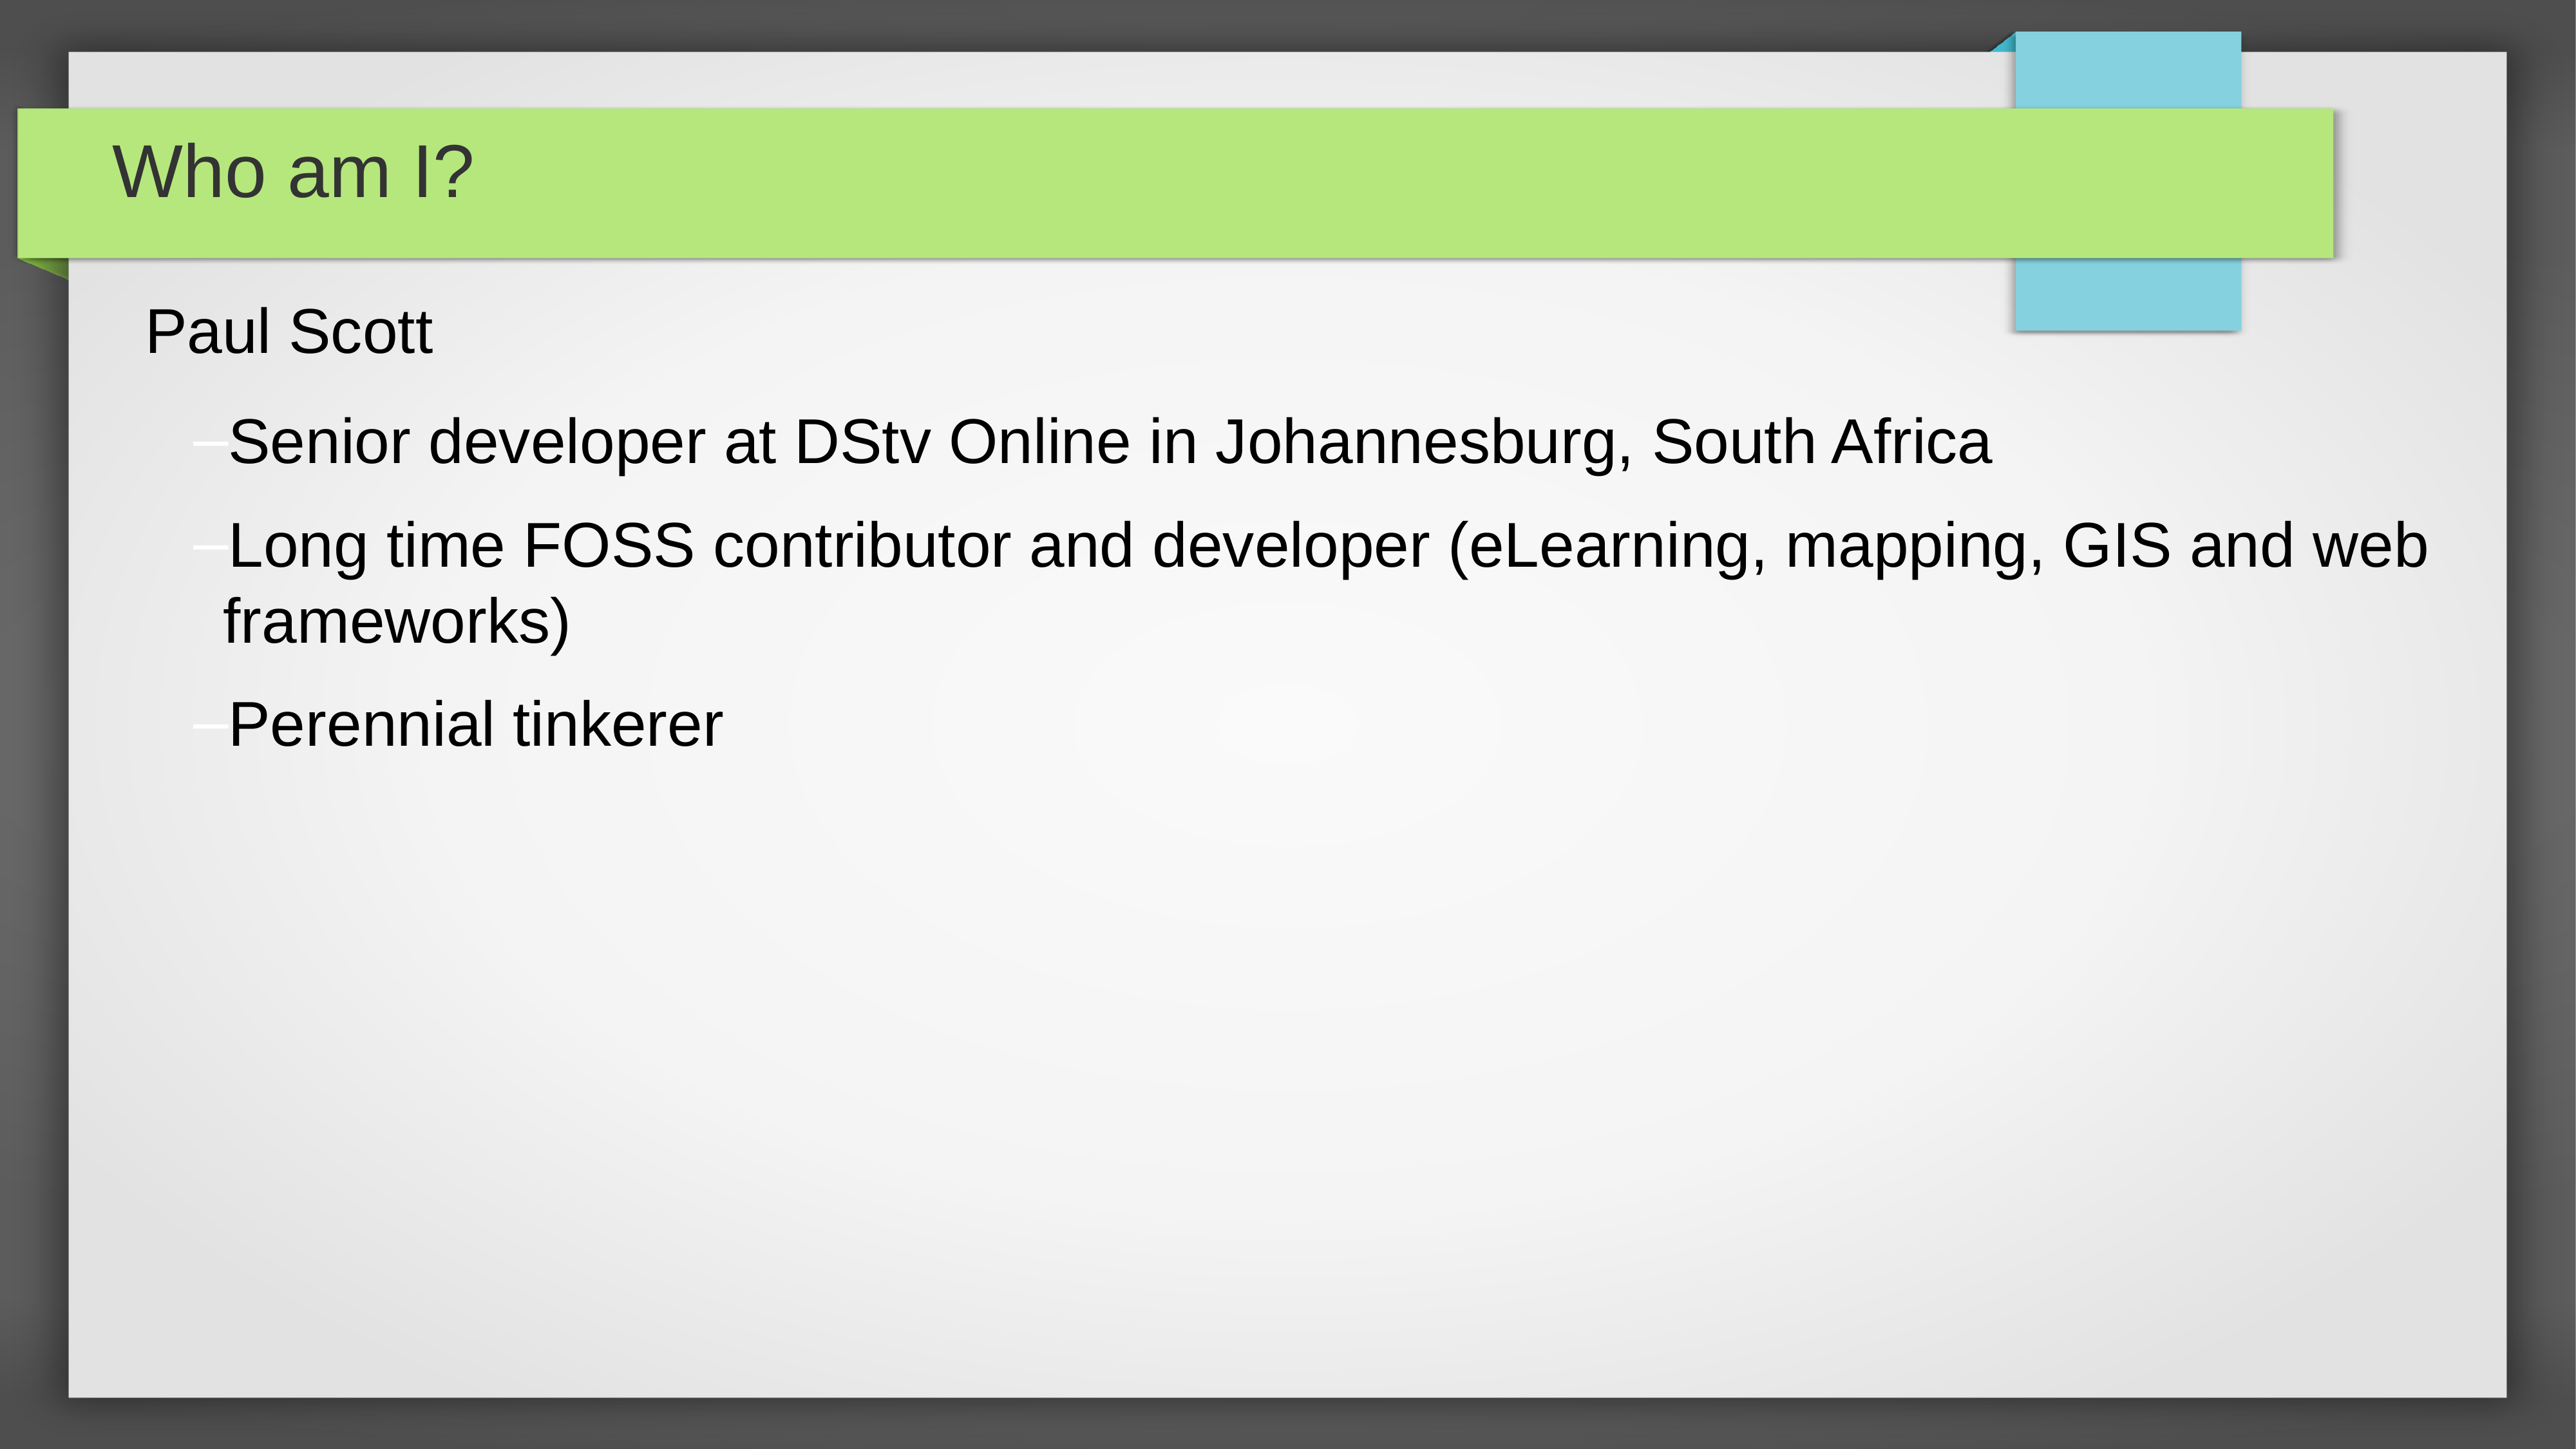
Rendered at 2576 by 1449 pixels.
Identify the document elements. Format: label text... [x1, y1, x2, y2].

picture [0, 0, 2576, 1449]
list Paul Scott Senior developer at DStv Online in Johannesburg, South Africa Long time FOSS contributor and developer (eLearning, mapping, GIS and web frameworks) Perennial tinkerer [145, 289, 2573, 1449]
title Who am I? [107, 80, 2536, 255]
